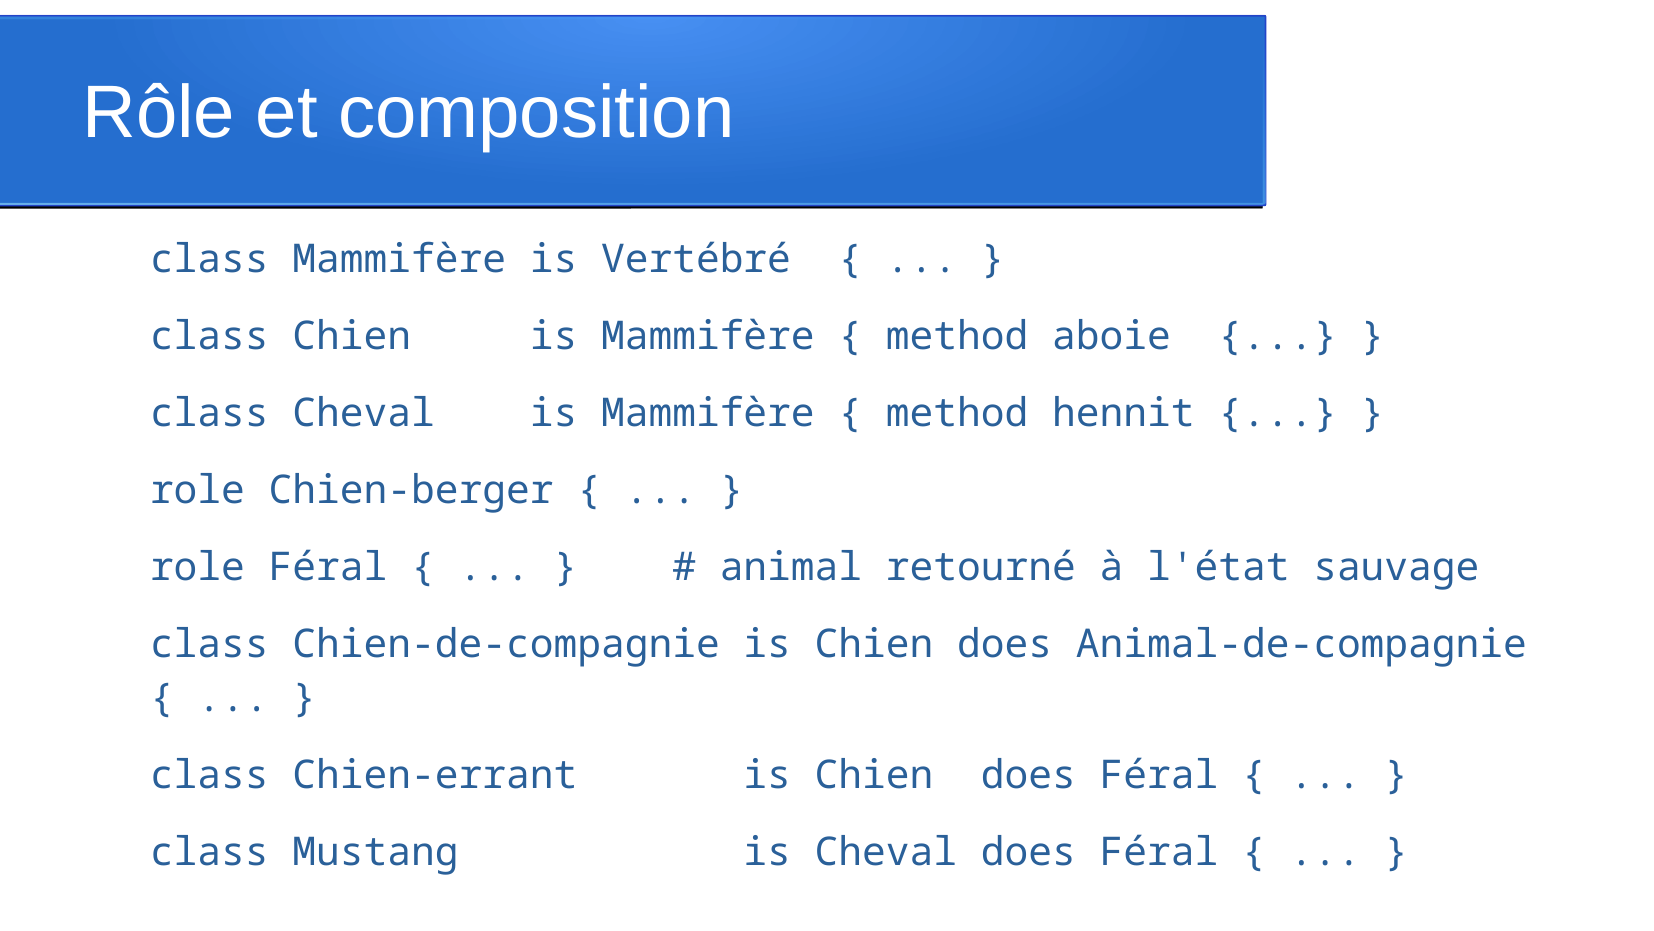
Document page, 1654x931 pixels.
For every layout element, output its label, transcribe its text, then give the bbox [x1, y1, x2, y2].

picture [0, 13, 1270, 212]
list class Mammifère is Vertébré { ... } class Chien is Mammifère { method aboie {...} } class Cheval is Mammifère { method hennit {...} } role Chien-berger { ... } role Féral { ... } # animal retourné à l'état sauvage class Chien-de-compagnie is Chien does Animal-de-compagnie { ... } class Chien-errant is Chien does Féral { ... } class Mustang is Cheval does Féral { ... } [82, 230, 1571, 880]
title Rôle et composition [82, 35, 1235, 189]
